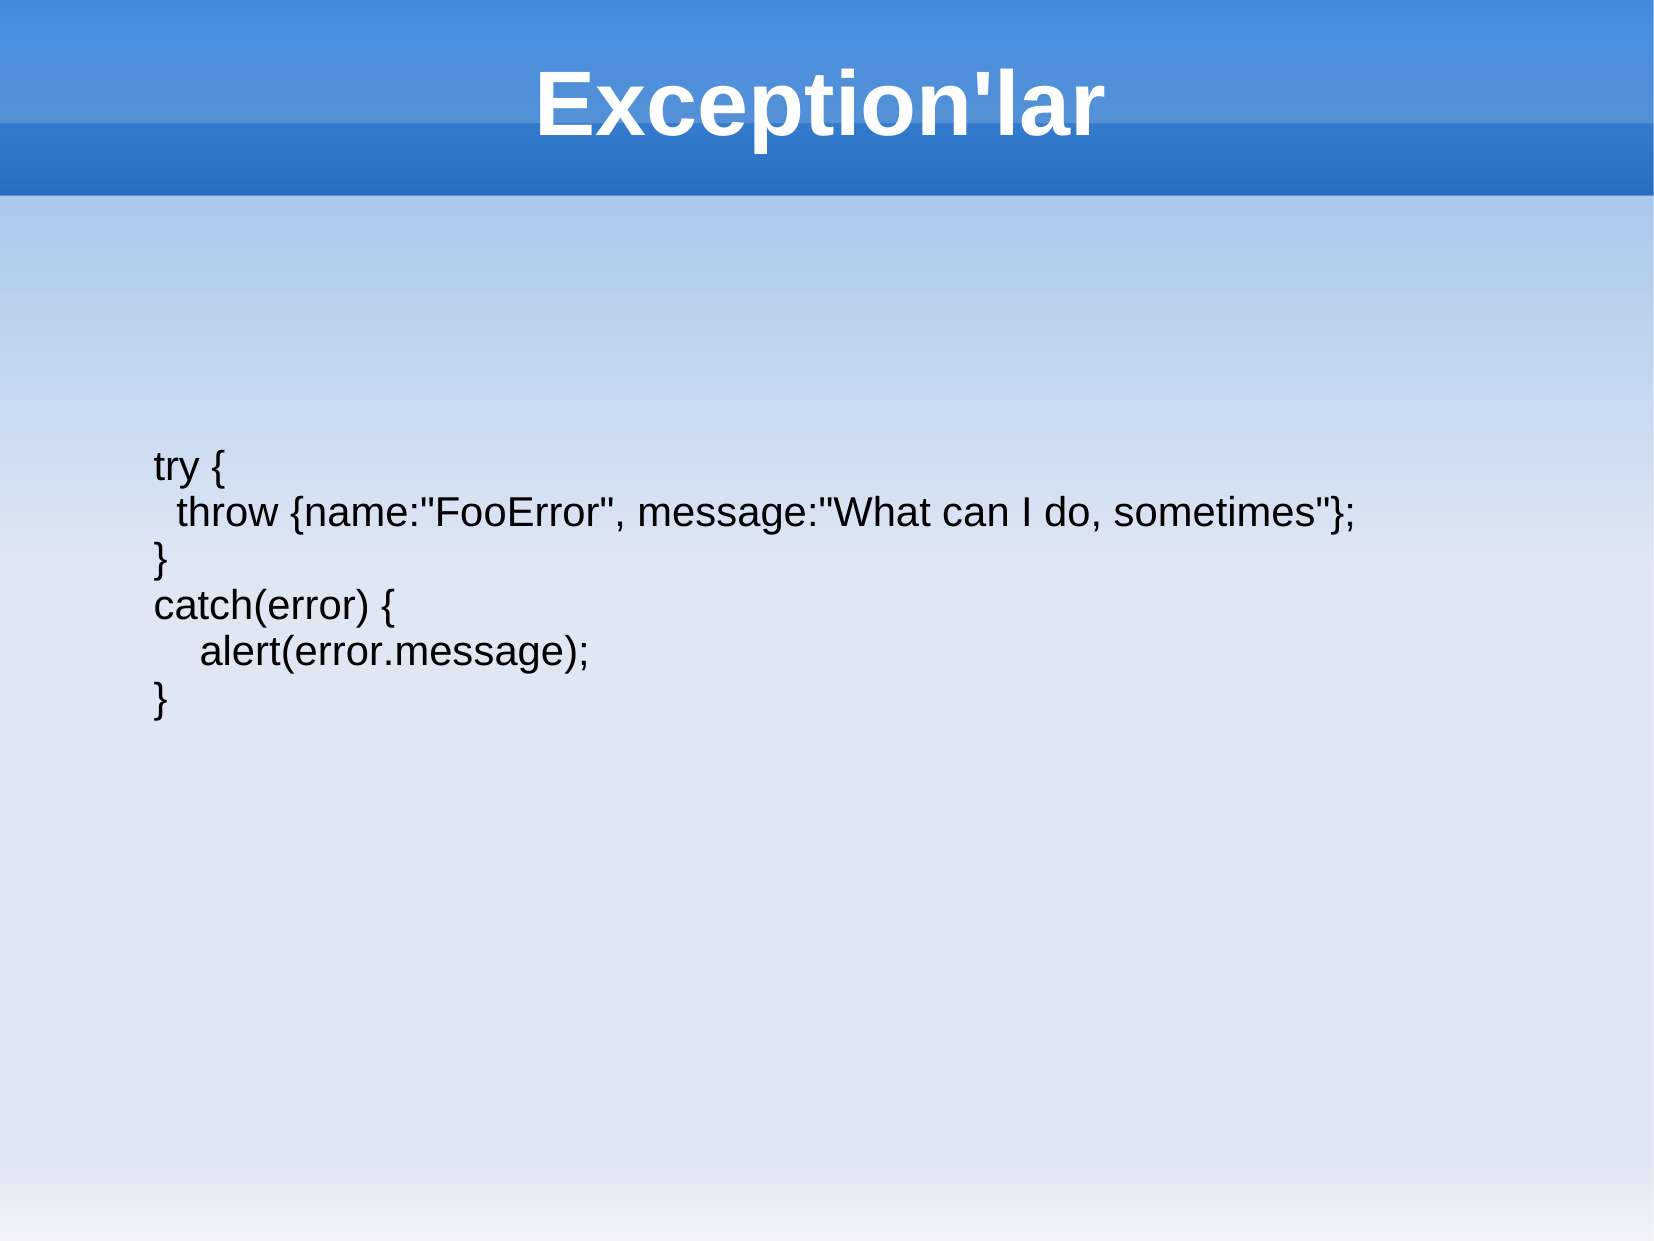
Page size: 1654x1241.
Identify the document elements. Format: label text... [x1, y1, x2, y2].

picture [0, 0, 1654, 1241]
title Exception'lar [76, 7, 1565, 200]
list try { throw {name:"FooError", message:"What can I do, sometimes"}; } catch(error) { alert(error.message); } [82, 290, 1571, 1094]
